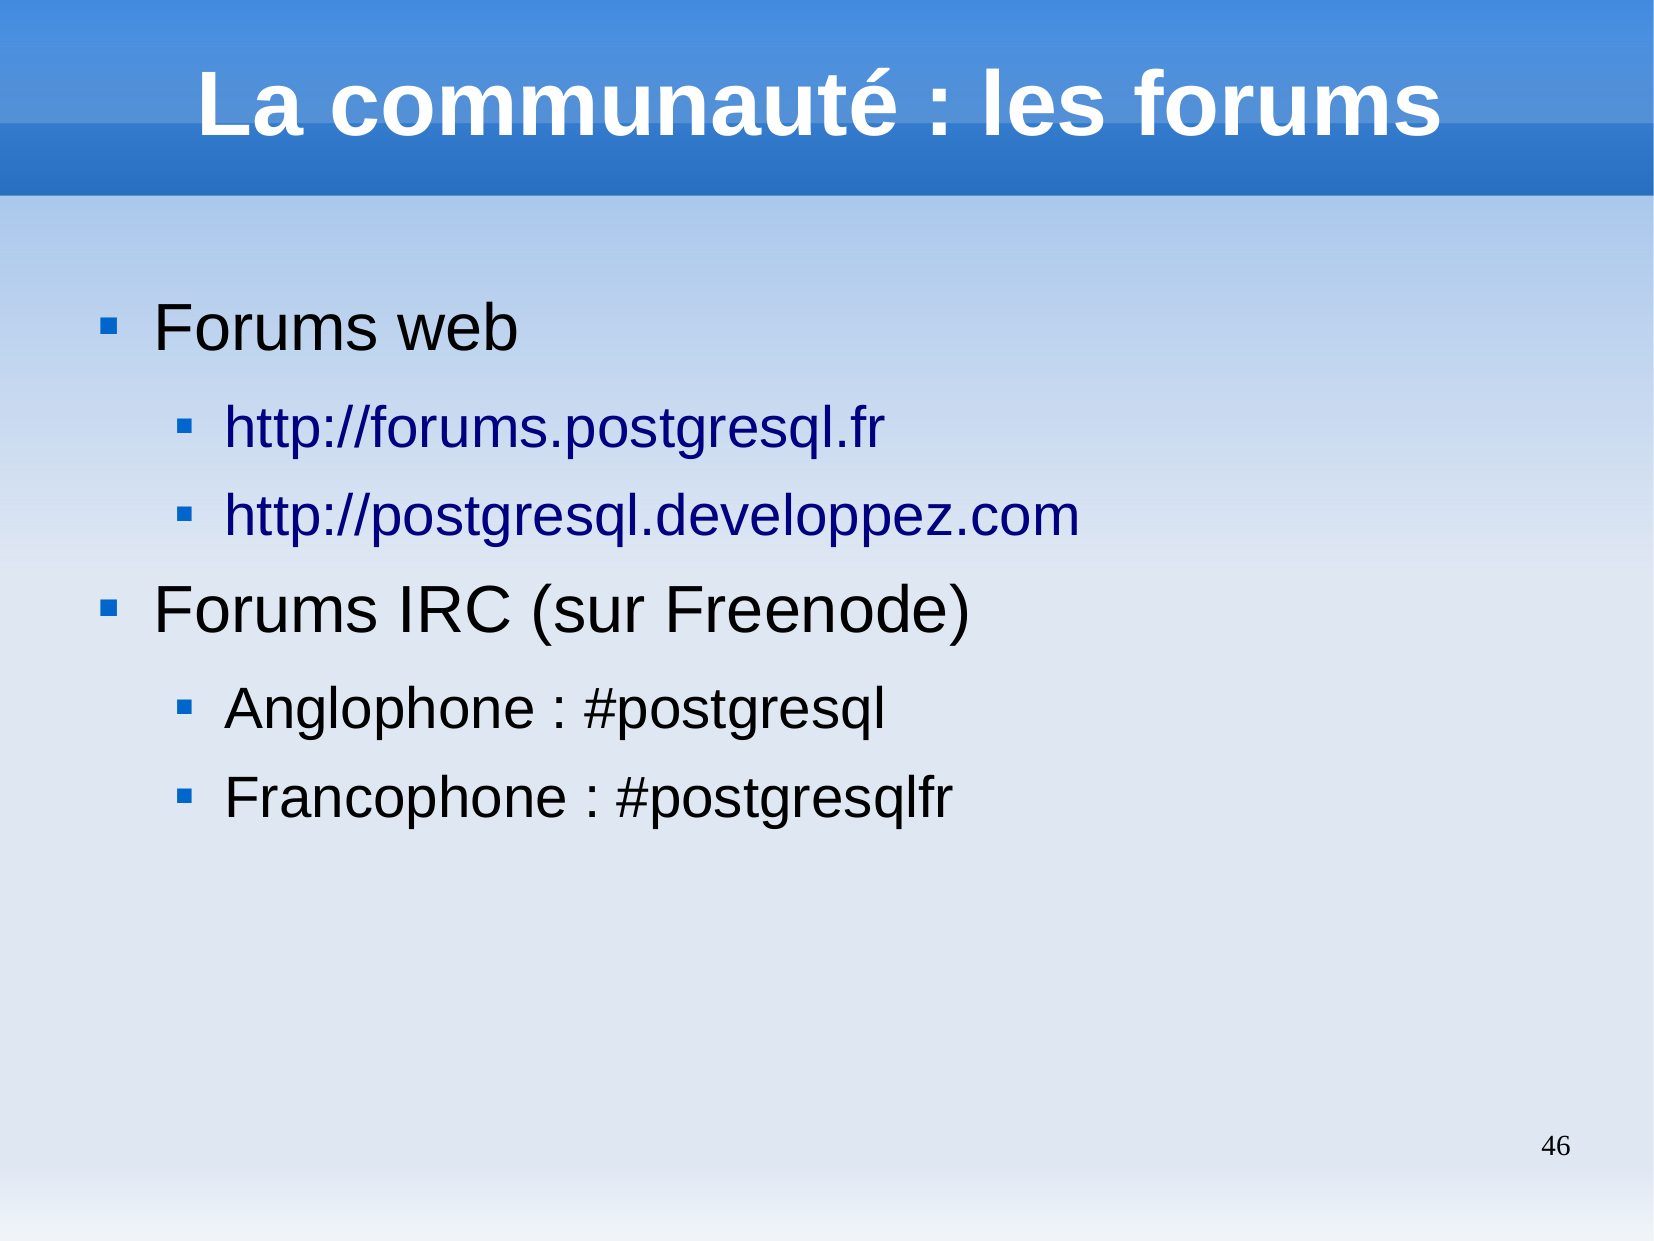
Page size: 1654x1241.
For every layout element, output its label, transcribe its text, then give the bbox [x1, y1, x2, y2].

list Forums web http://forums.postgresql.fr http://postgresql.developpez.com Forums IRC (sur Freenode) Anglophone : #postgresql Francophone : #postgresqlfr [82, 290, 1571, 1094]
picture [0, 0, 1654, 1241]
title La communauté : les forums [76, 0, 1565, 208]
